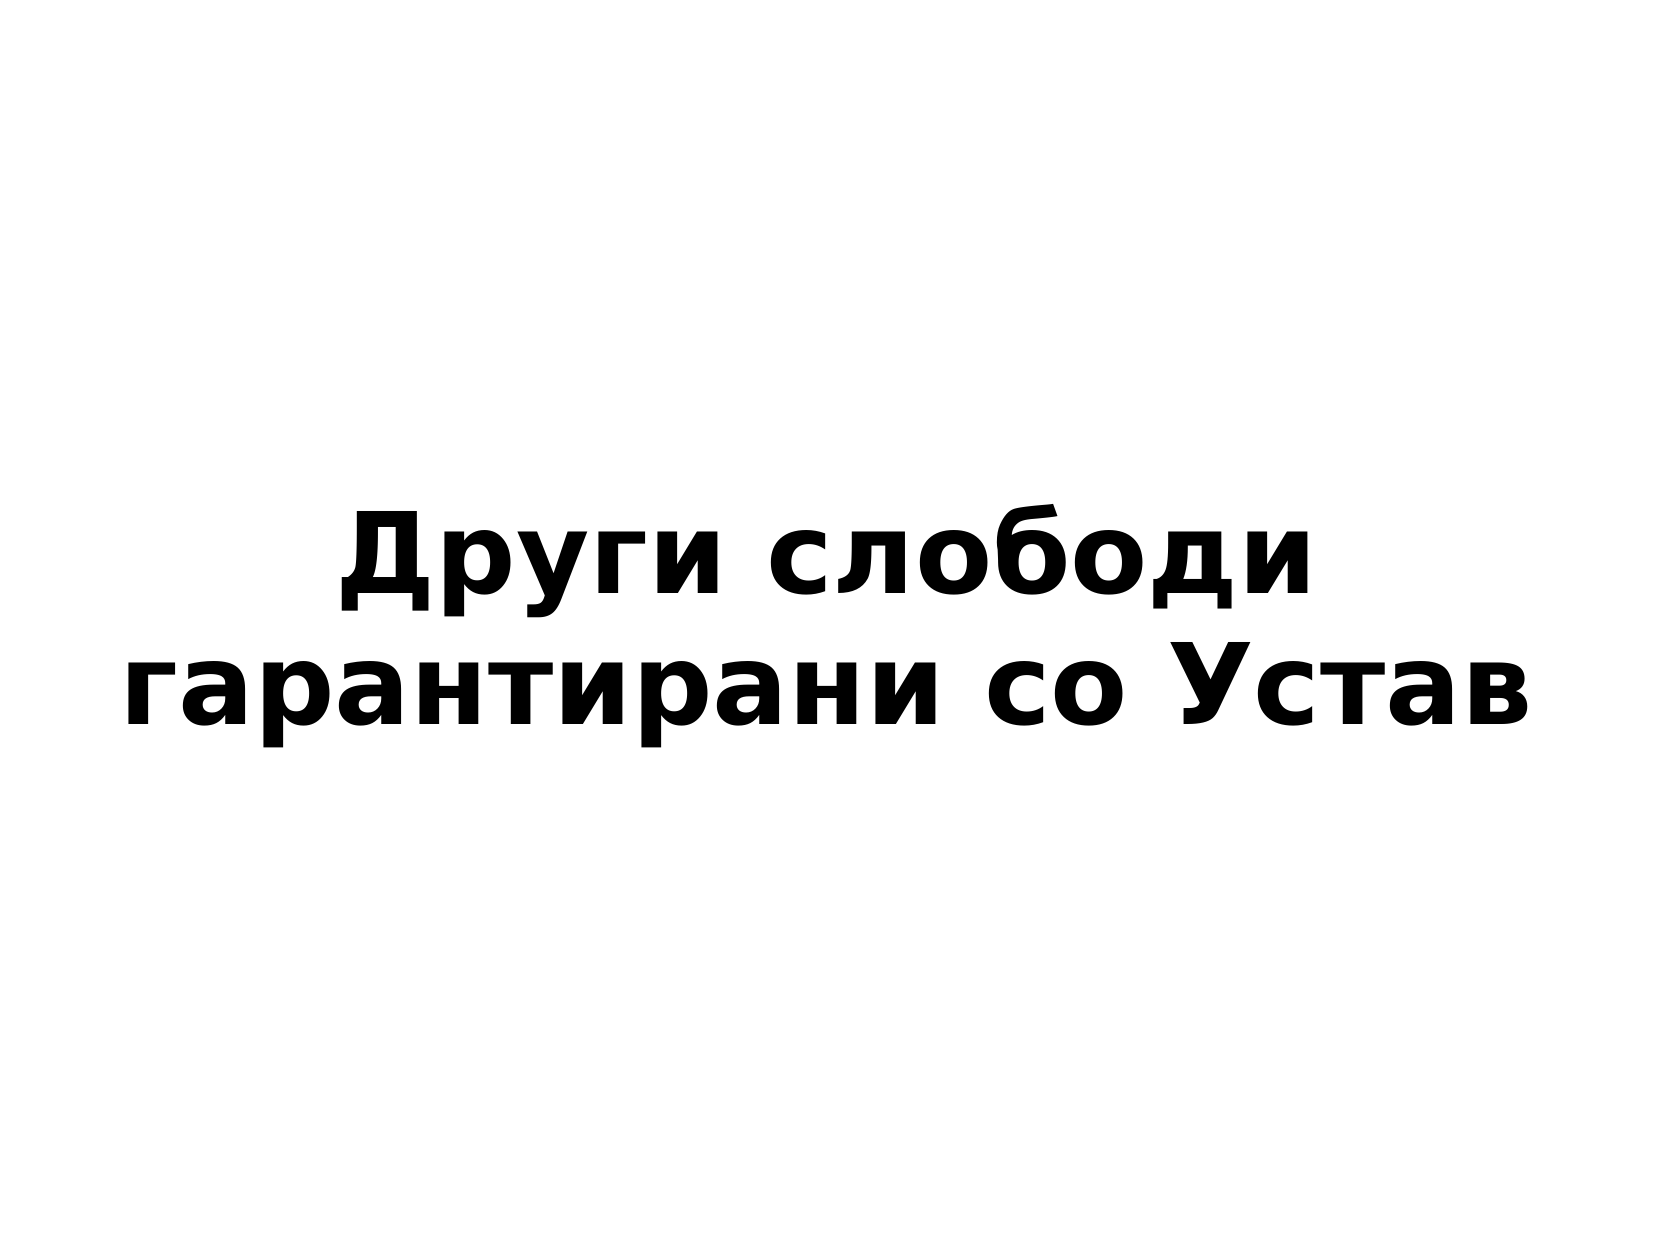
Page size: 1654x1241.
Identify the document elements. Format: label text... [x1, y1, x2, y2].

subtitle Други слободи гарантирани со Устав [0, 0, 1654, 1241]
